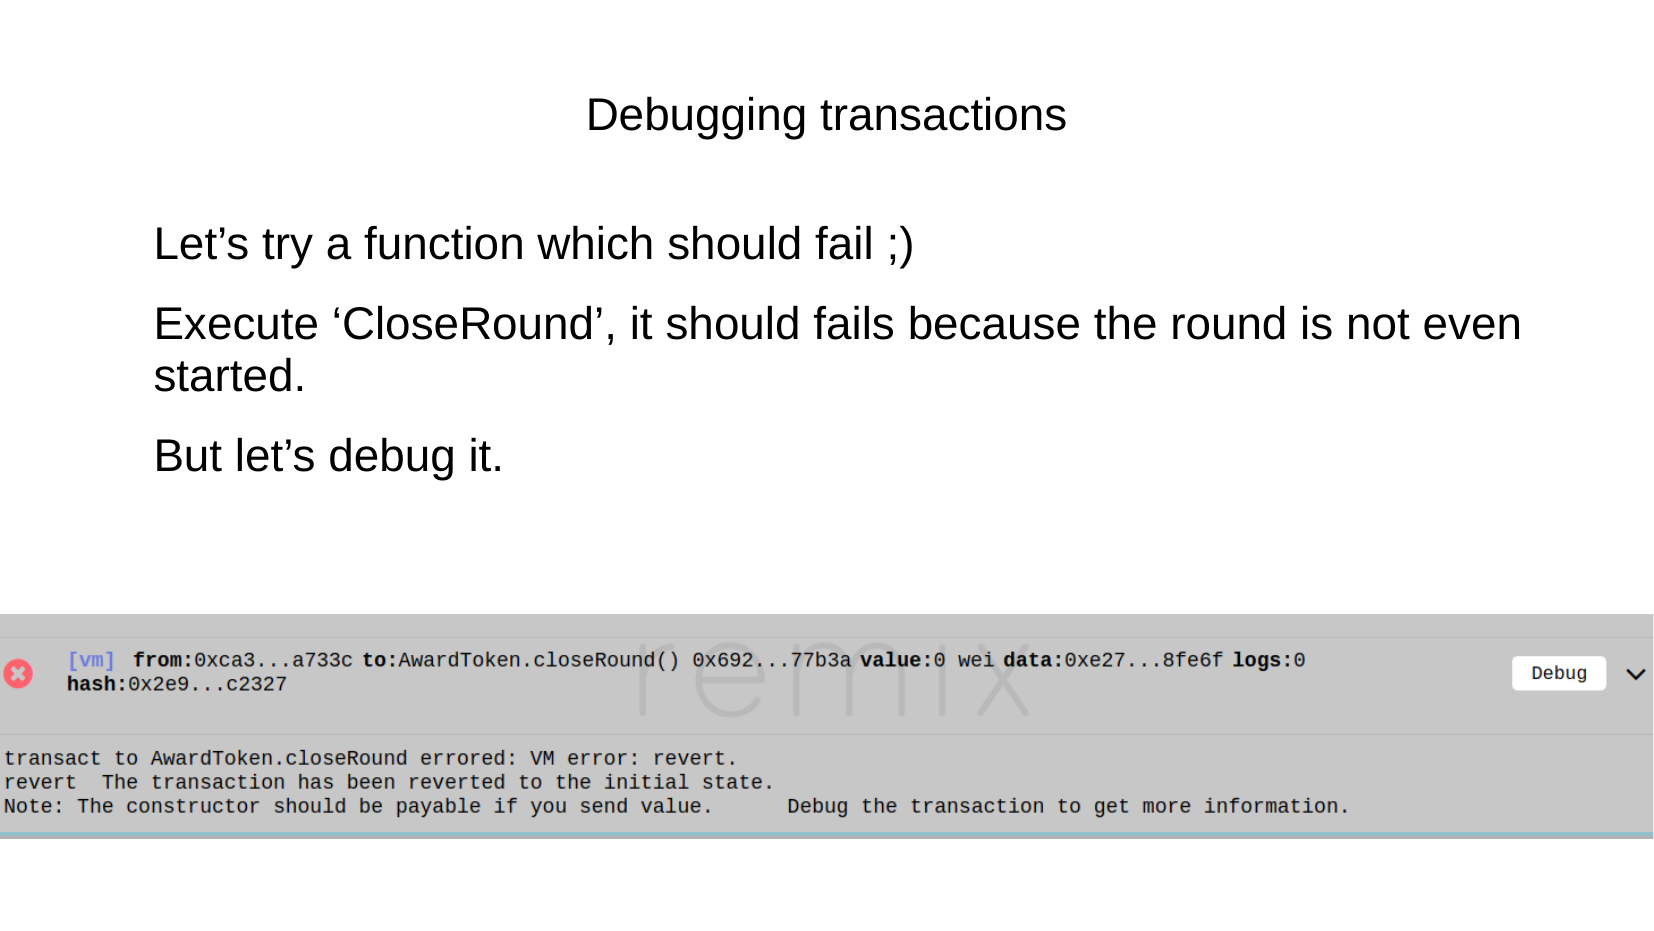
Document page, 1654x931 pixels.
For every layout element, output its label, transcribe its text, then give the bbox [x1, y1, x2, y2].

title Debugging transactions [82, 37, 1571, 193]
list Let’s try a function which should fail ;) Execute ‘CloseRound’, it should fails because the round is not even started. But let’s debug it. [82, 217, 1571, 614]
picture [0, 614, 1654, 839]
